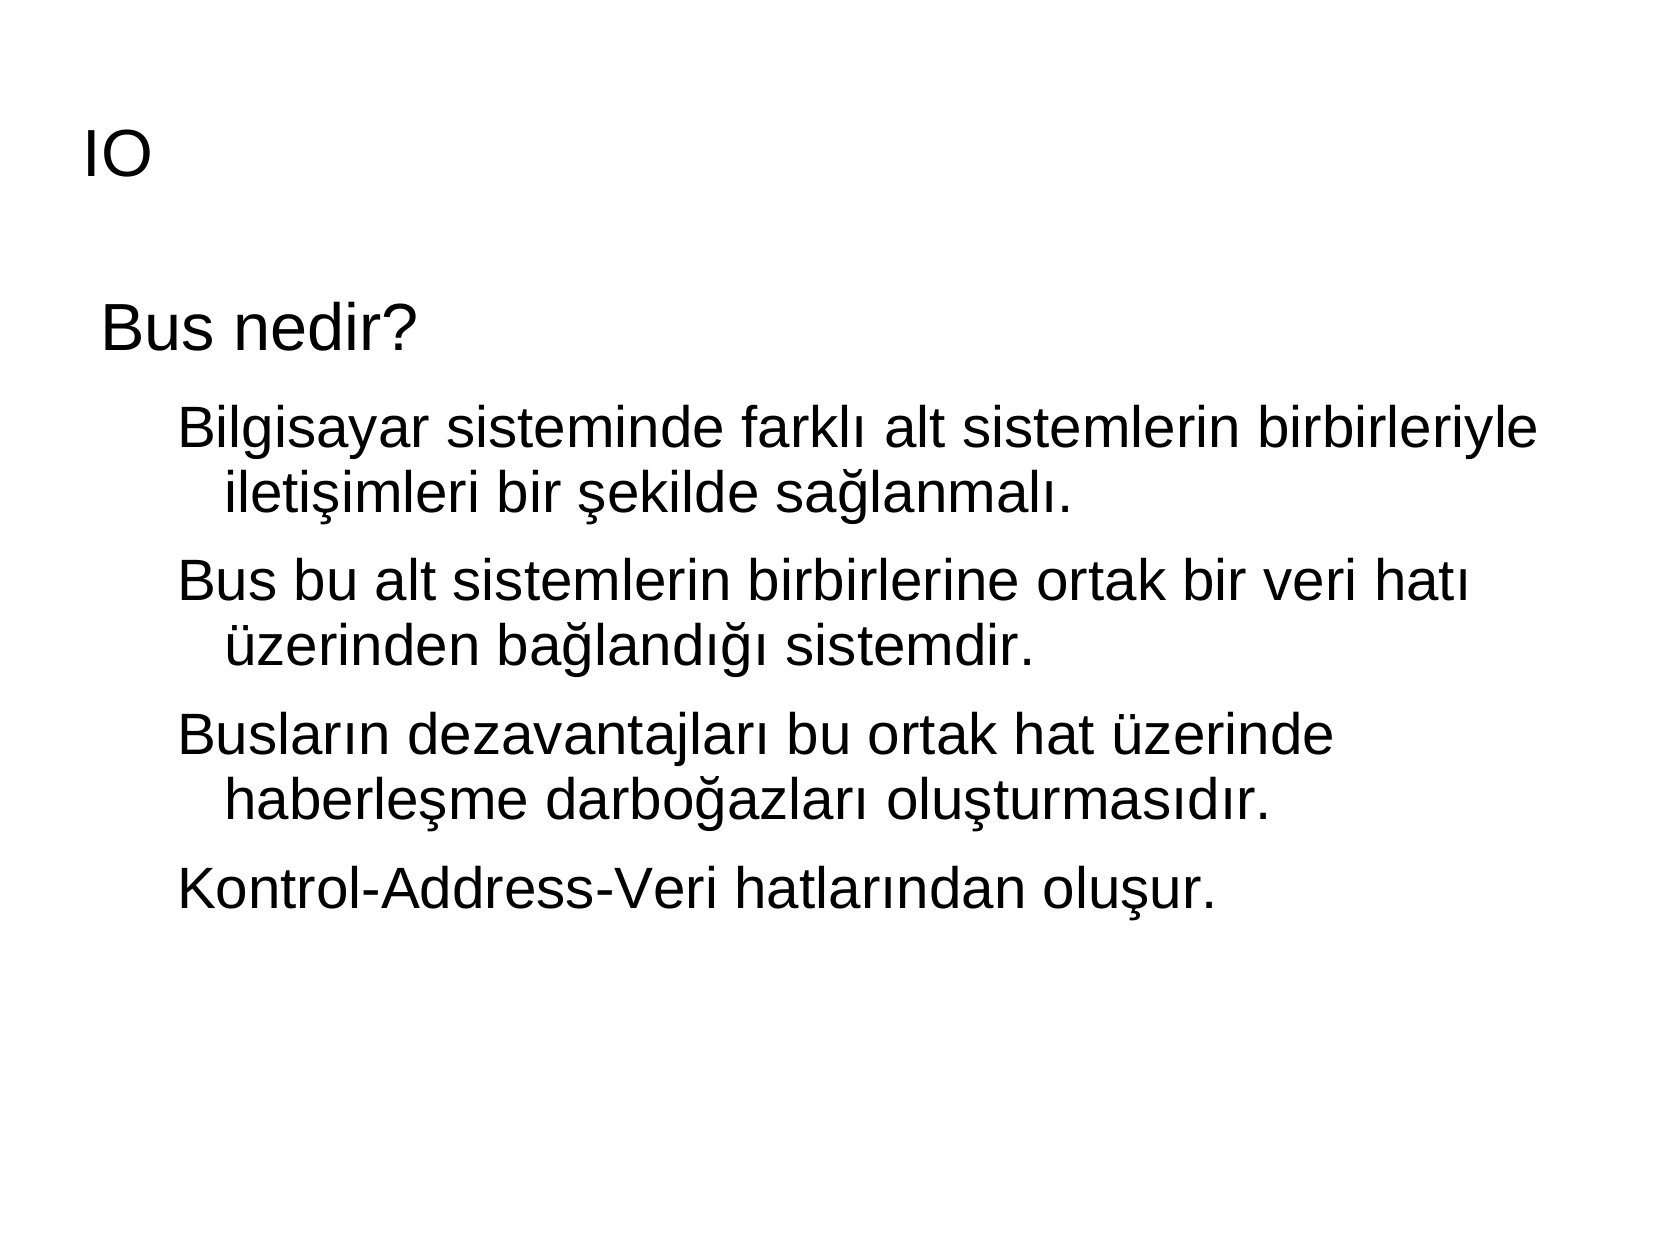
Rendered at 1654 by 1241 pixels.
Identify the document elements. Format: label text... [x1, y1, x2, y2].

list Bus nedir? Bilgisayar sisteminde farklı alt sistemlerin birbirleriyle iletişimleri bir şekilde sağlanmalı. Bus bu alt sistemlerin birbirlerine ortak bir veri hatı üzerinden bağlandığı sistemdir. Busların dezavantajları bu ortak hat üzerinde haberleşme darboğazları oluşturmasıdır. Kontrol-Address-Veri hatlarından oluşur. [82, 290, 1571, 1109]
title IO [82, 49, 1571, 257]
